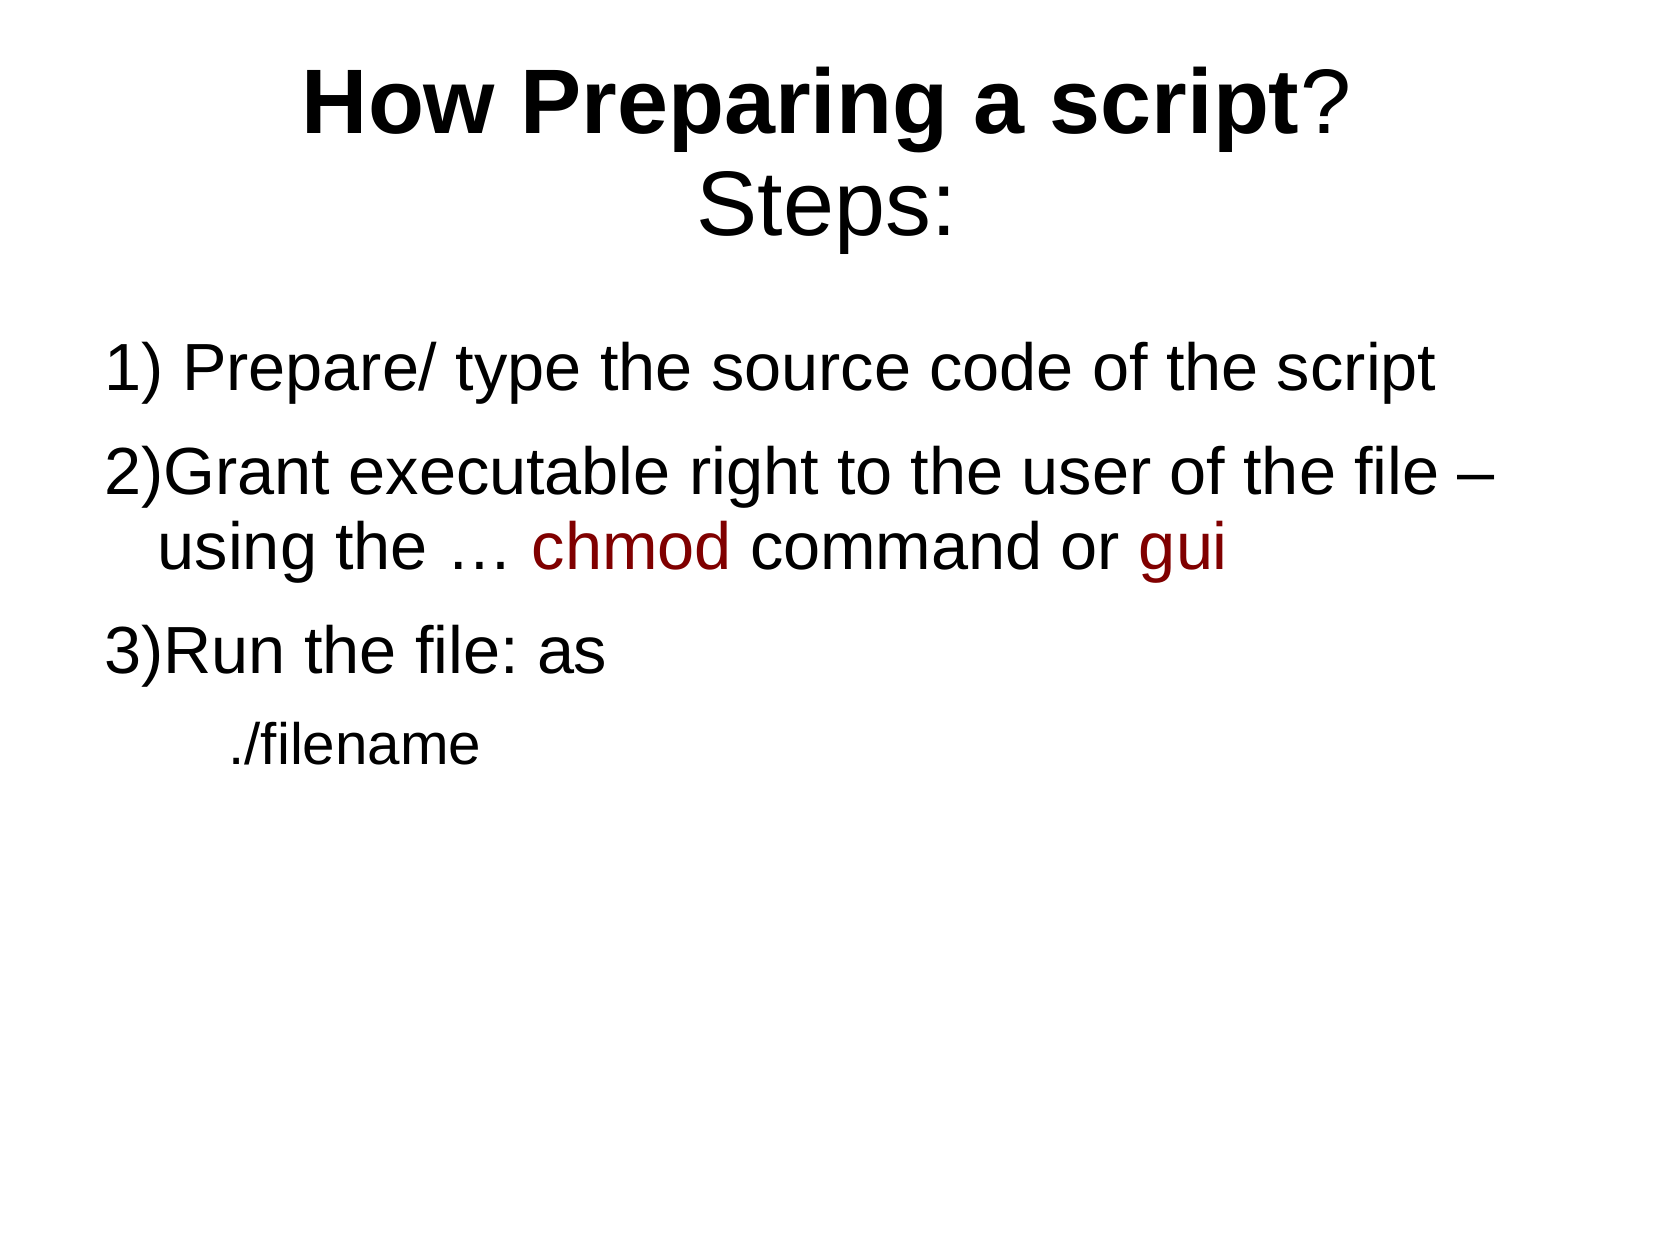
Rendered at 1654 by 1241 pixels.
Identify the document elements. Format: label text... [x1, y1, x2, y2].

list Prepare/ type the source code of the script Grant executable right to the user of the file – using the … chmod command or gui Run the file: as ./filename [86, 330, 1576, 1050]
title How Preparing a script? Steps: [82, 49, 1571, 257]
